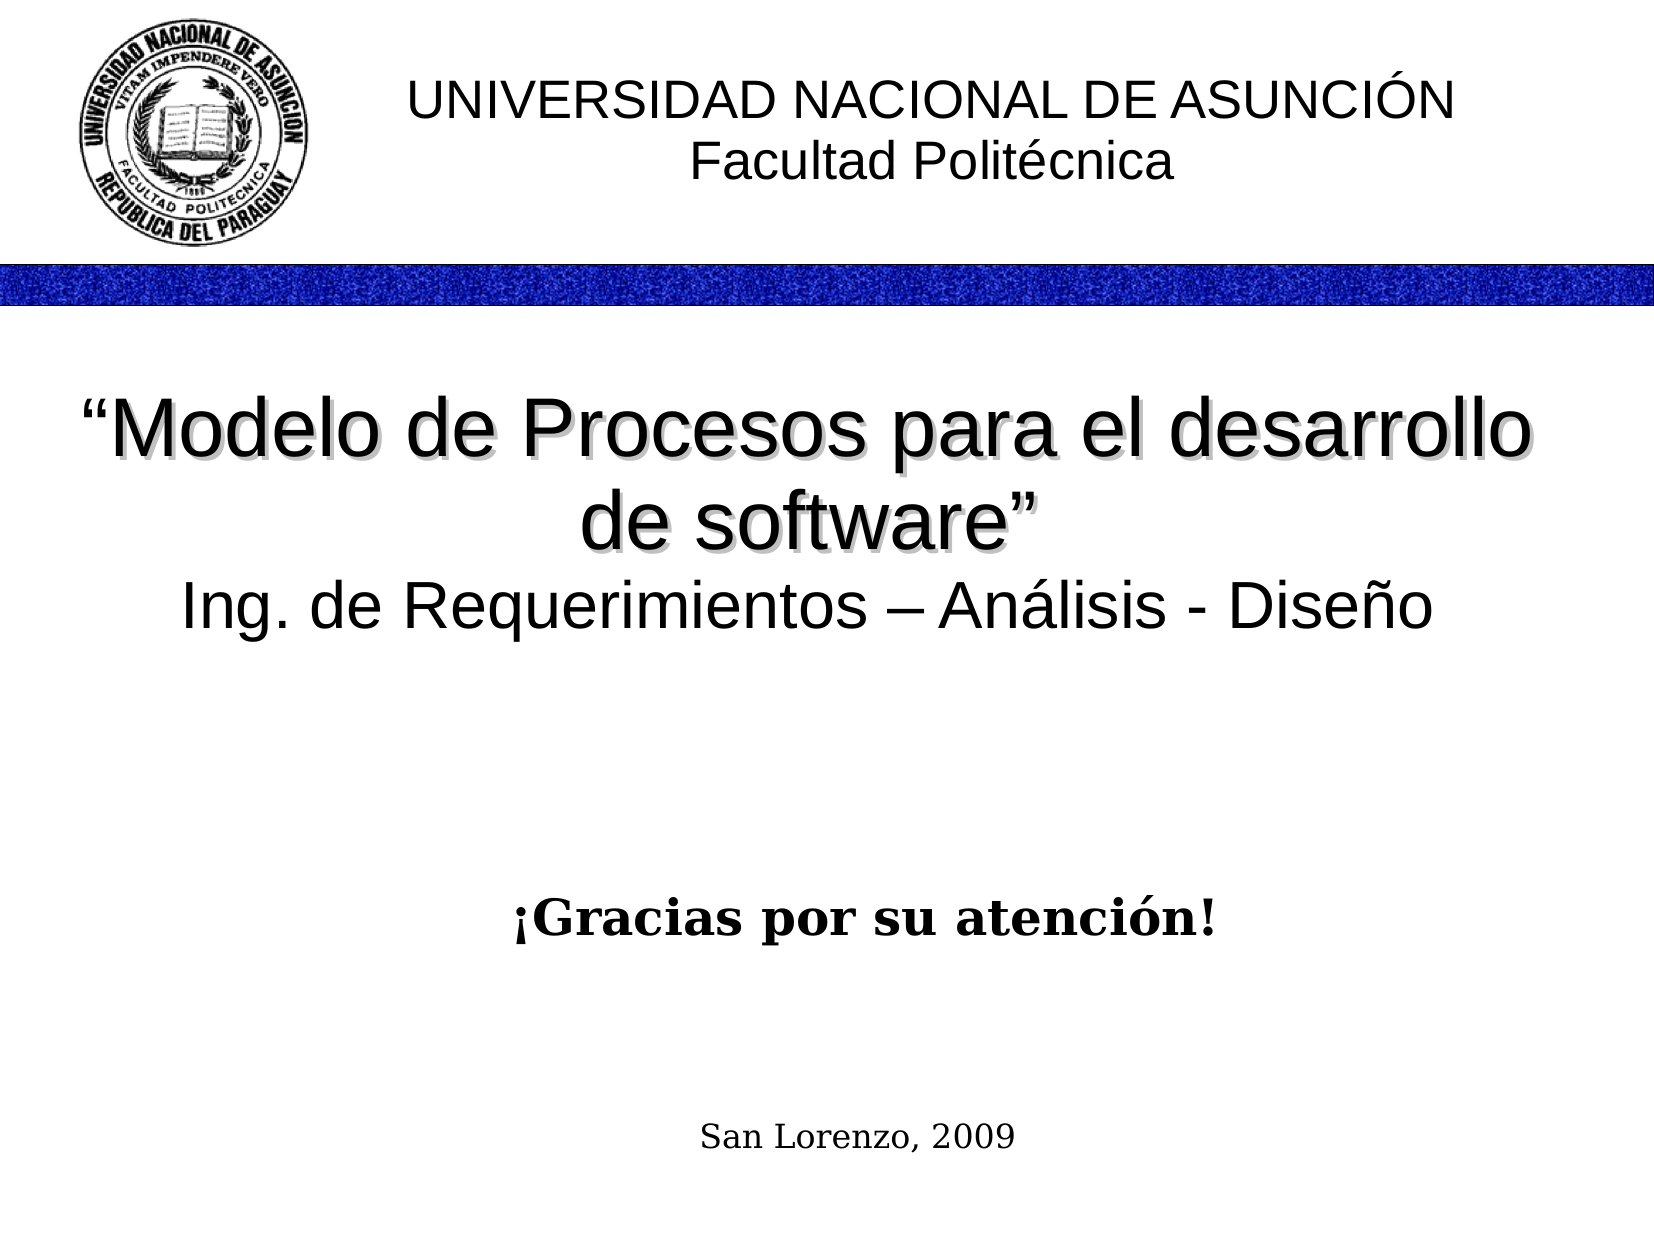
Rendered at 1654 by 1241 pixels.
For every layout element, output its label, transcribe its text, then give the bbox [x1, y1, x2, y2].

picture [70, 8, 317, 256]
text_box ¡Gracias por su atención! [495, 881, 1235, 977]
text_box San Lorenzo, 2009 [684, 1110, 1032, 1219]
picture [0, 265, 1653, 305]
text_box UNIVERSIDAD NACIONAL DE ASUNCIÓN Facultad Politécnica [370, 25, 1495, 199]
text_box “Modelo de Procesos para el desarrollo de software” Ing. de Requerimientos – Análisis - Diseño [82, 409, 1535, 651]
